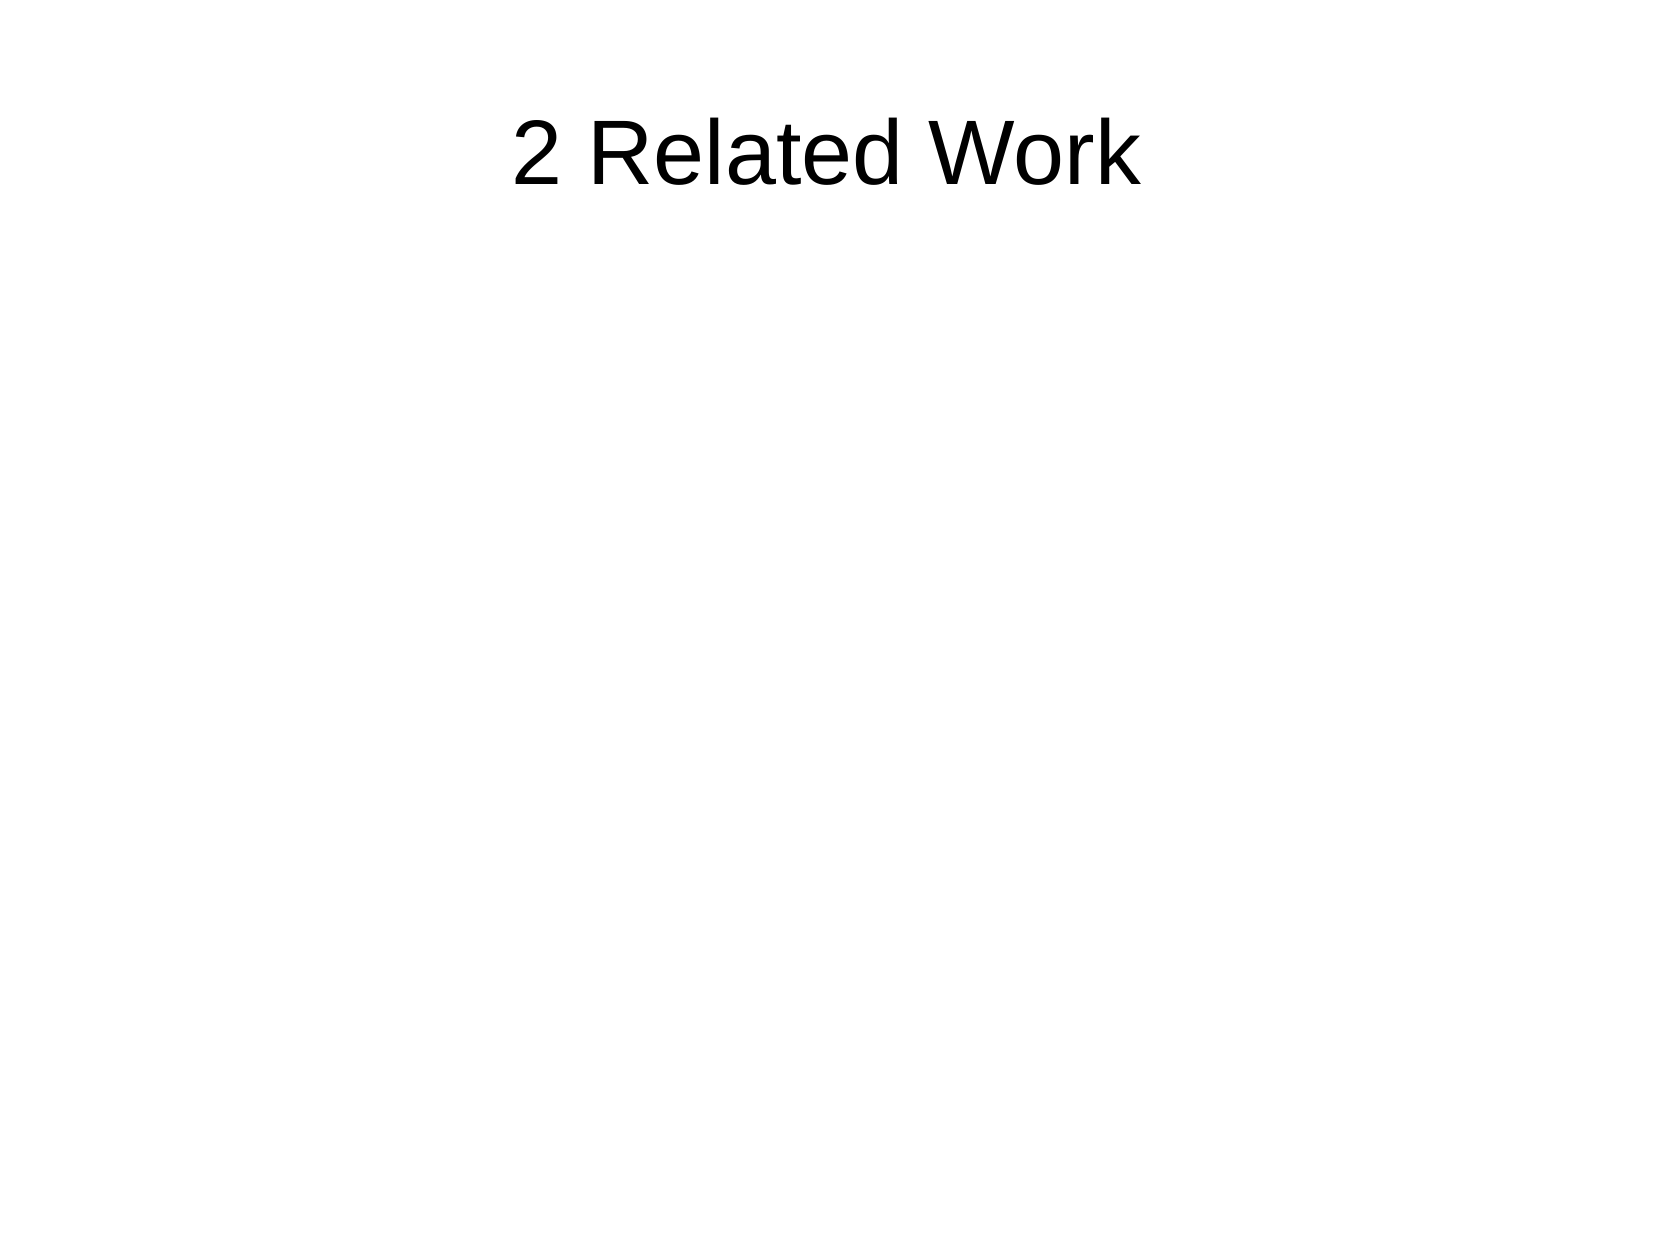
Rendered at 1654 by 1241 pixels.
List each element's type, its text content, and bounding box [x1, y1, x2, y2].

title 2 Related Work [82, 49, 1571, 257]
